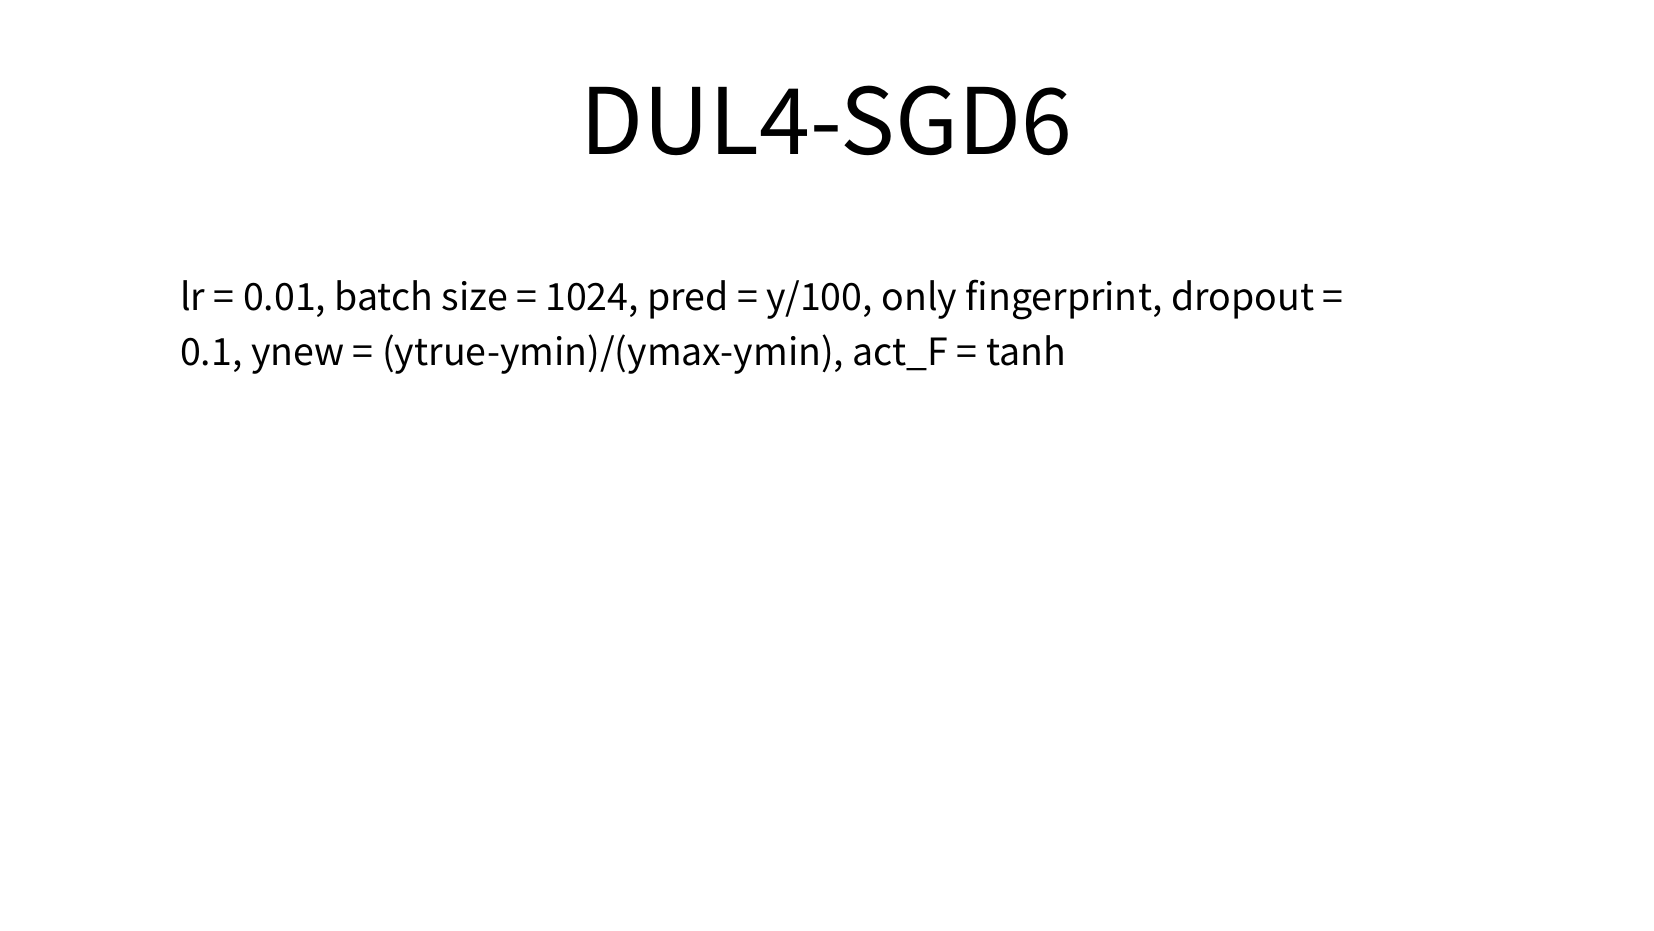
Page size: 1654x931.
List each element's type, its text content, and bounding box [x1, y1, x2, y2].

text_box lr = 0.01, batch size = 1024, pred = y/100, only fingerprint, dropout = 0.1, ynew = (ytrue-ymin)/(ymax-ymin), act_F = tanh [165, 259, 1394, 384]
title DUL4-SGD6 [82, 37, 1571, 193]
